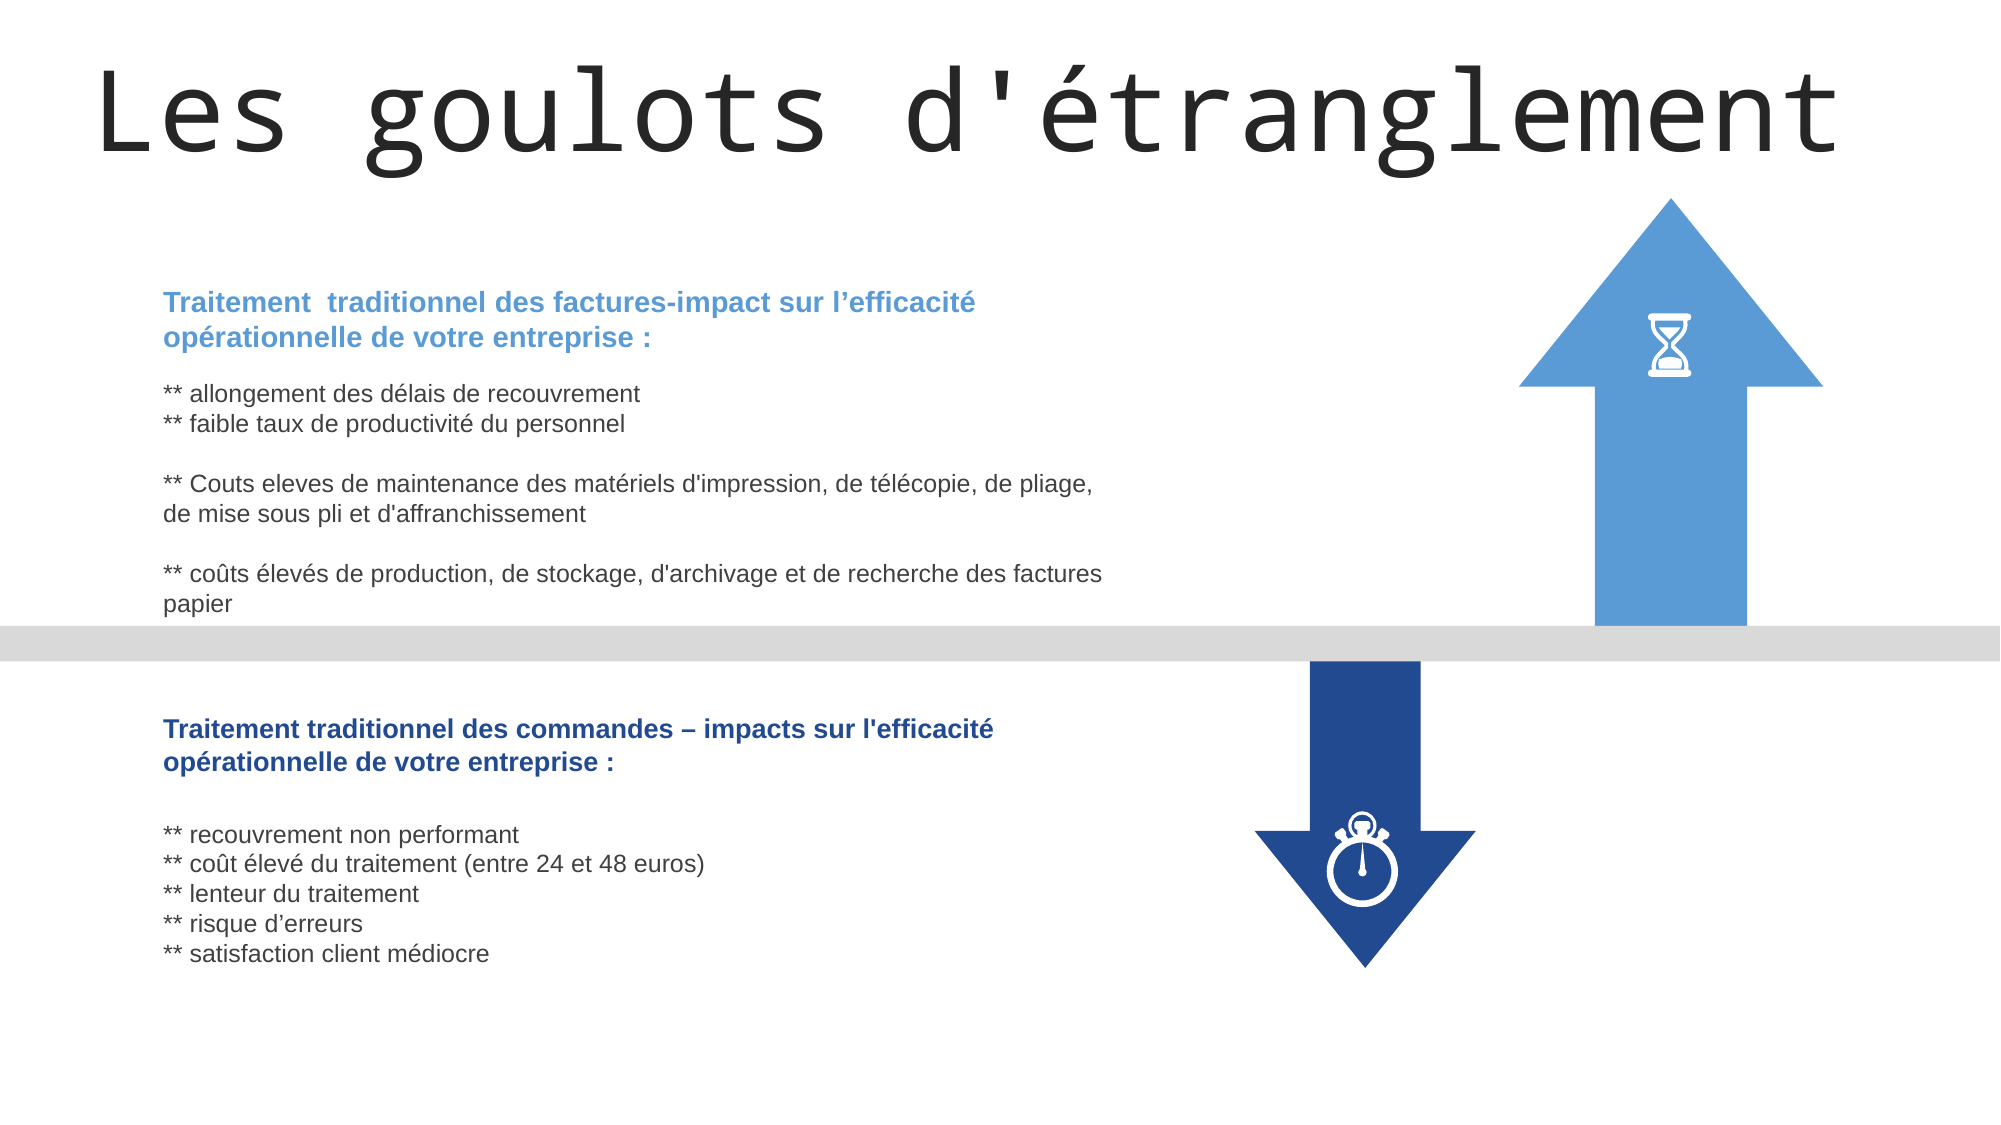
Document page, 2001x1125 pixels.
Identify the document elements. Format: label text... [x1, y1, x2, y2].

text_box [0, 198, 2000, 968]
text_box ** allongement des délais de recouvrement ** faible taux de productivité du personnel ** Couts eleves de maintenance des matériels d'impression, de télécopie, de pliage, de mise sous pli et d'affranchissement ** coûts élevés de production, de stockage, d'archivage et de recherche des factures papier [148, 396, 1122, 625]
list Les goulots d'étranglement [53, 55, 1952, 175]
text_box Traitement traditionnel des factures-impact sur l’efficacité opérationnelle de votre entreprise : [148, 276, 1122, 396]
text_box Traitement traditionnel des commandes – impacts sur l'efficacité opérationnelle de votre entreprise : [148, 704, 1122, 785]
text_box ** recouvrement non performant ** coût élevé du traitement (entre 24 et 48 euros) ** lenteur du traitement ** risque d’erreurs ** satisfaction client médiocre [148, 810, 1122, 976]
